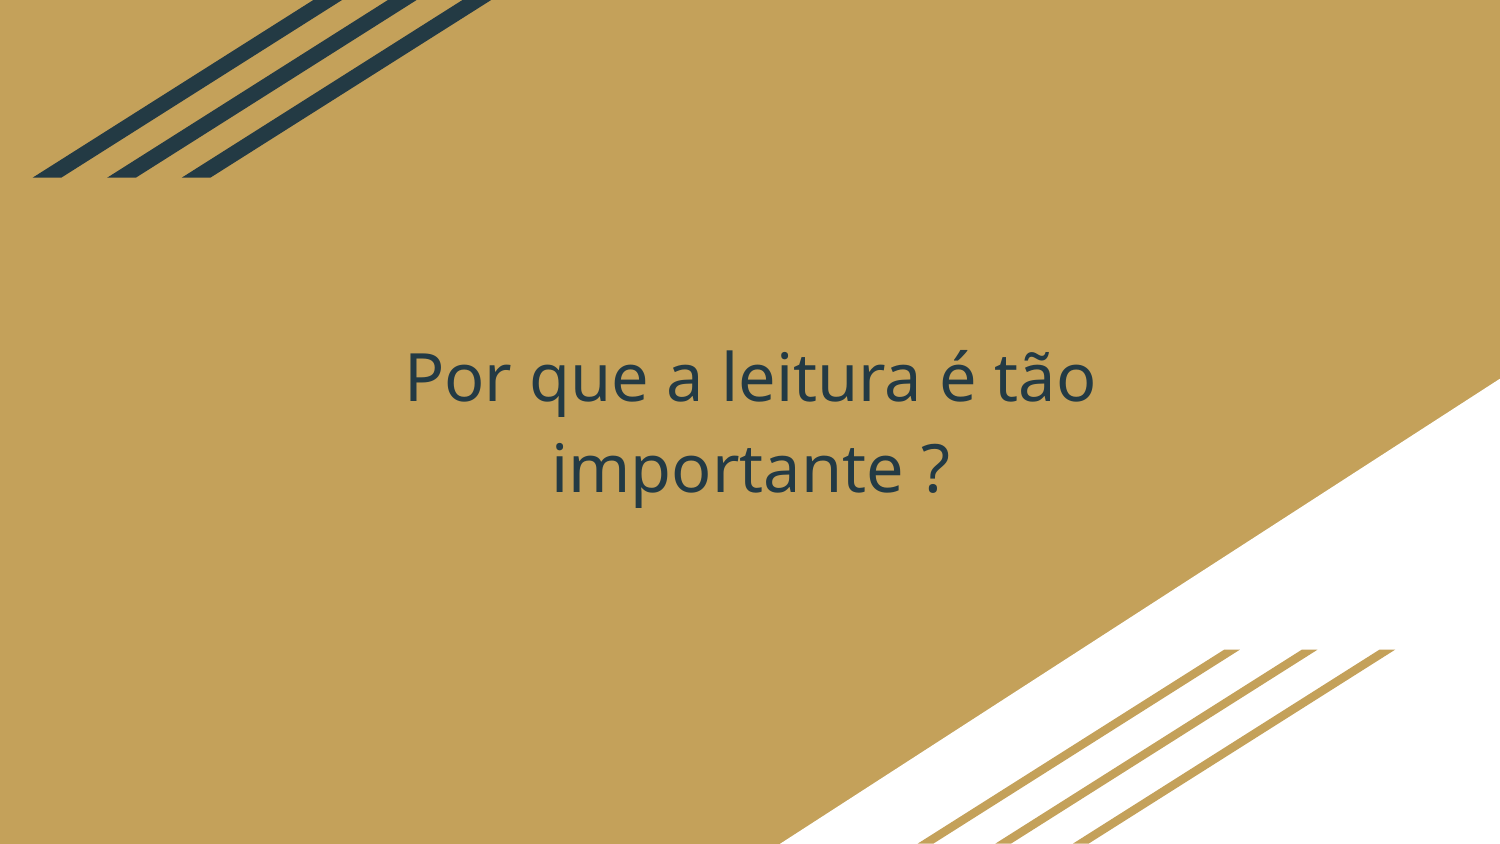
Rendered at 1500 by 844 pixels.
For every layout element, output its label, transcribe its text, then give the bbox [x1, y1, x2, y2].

title Por que a leitura é tão importante ? [309, 286, 1192, 557]
